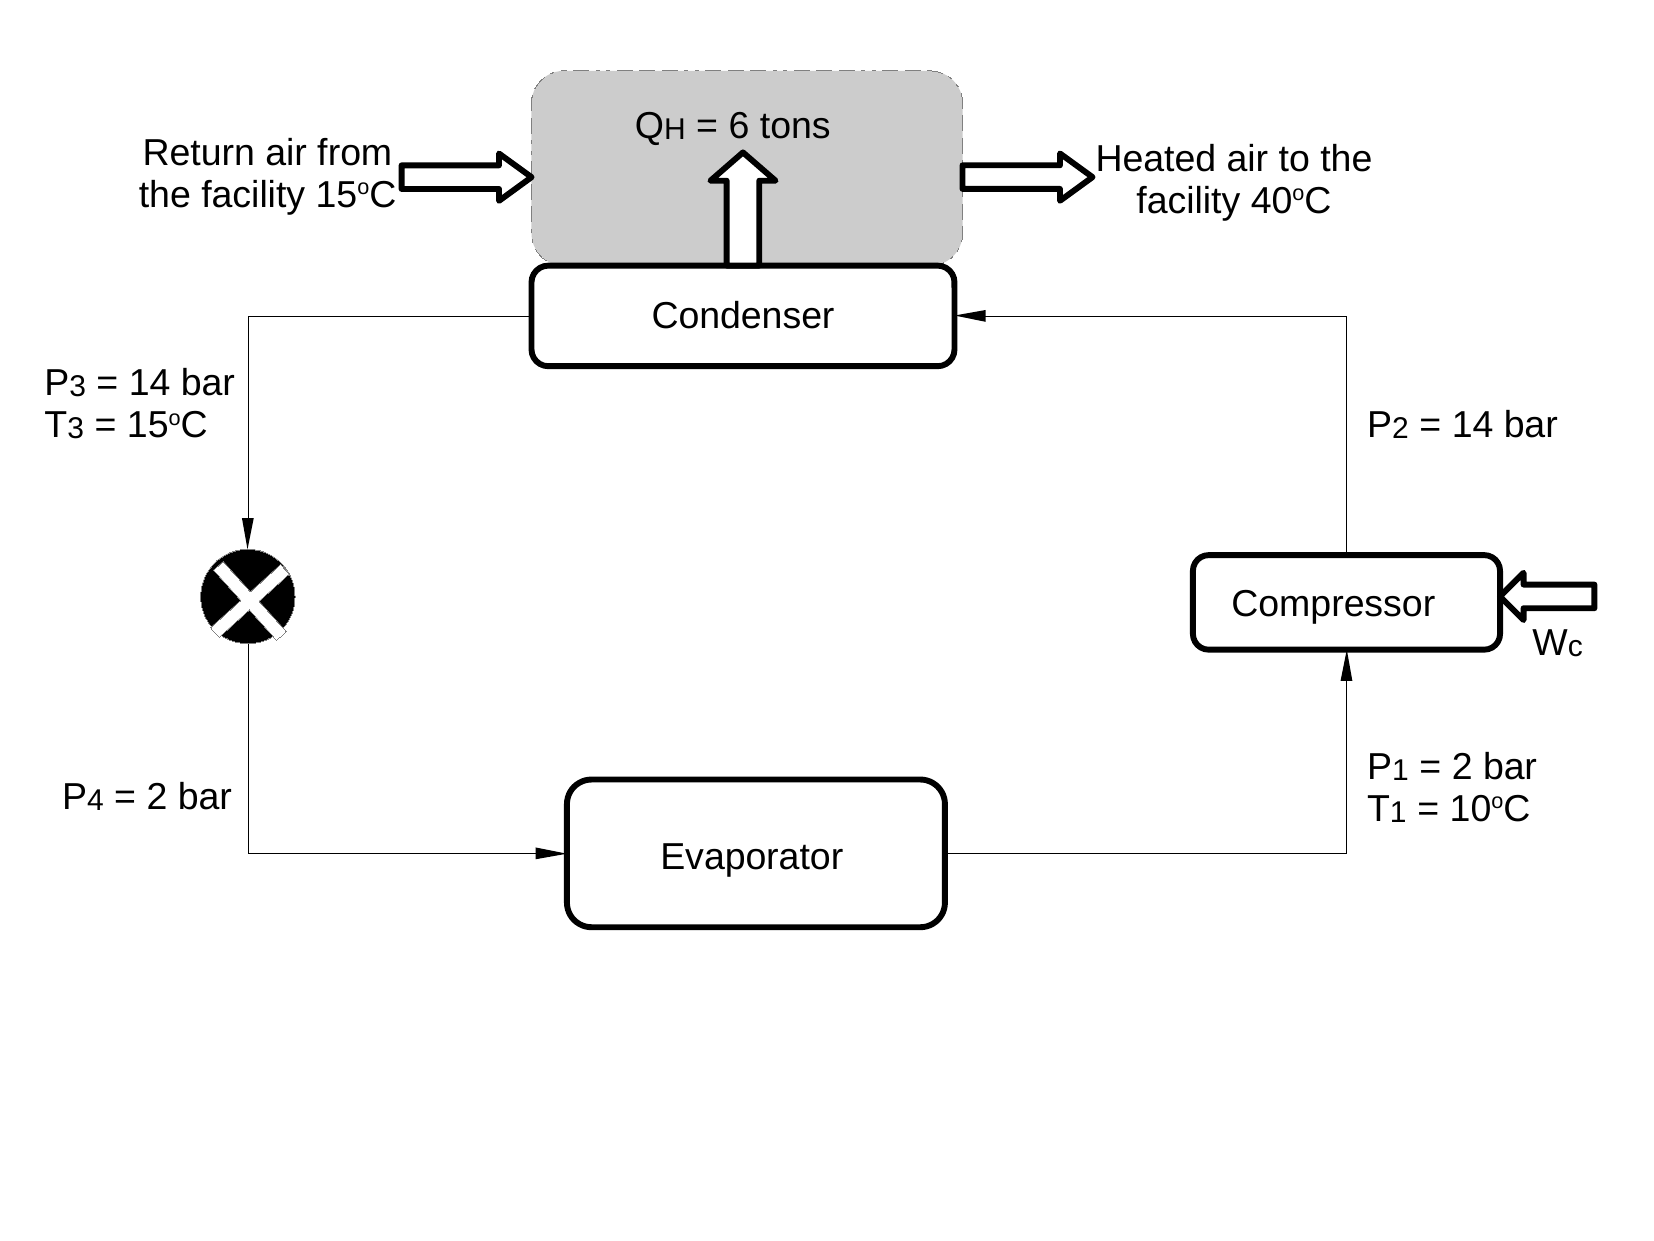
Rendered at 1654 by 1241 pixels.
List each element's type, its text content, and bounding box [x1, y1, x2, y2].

text_box Return air from the facility 15oC [124, 124, 412, 225]
text_box Heated air to the facility 40oC [1080, 129, 1388, 231]
text_box [200, 549, 296, 644]
text_box P3 = 14 bar T3 = 15oC [29, 354, 250, 467]
text_box Evaporator [604, 828, 910, 892]
text_box P4 = 2 bar [47, 767, 247, 831]
text_box P2 = 14 bar [1352, 395, 1573, 459]
text_box Wc [1517, 614, 1625, 677]
text_box [1192, 555, 1595, 650]
text_box QH = 6 tons [620, 96, 867, 160]
text_box Compressor [1216, 575, 1450, 632]
text_box [412, 70, 1080, 367]
text_box [566, 779, 945, 928]
text_box Condenser [588, 286, 898, 348]
text_box P1 = 2 bar T1 = 10oC [1352, 738, 1553, 851]
